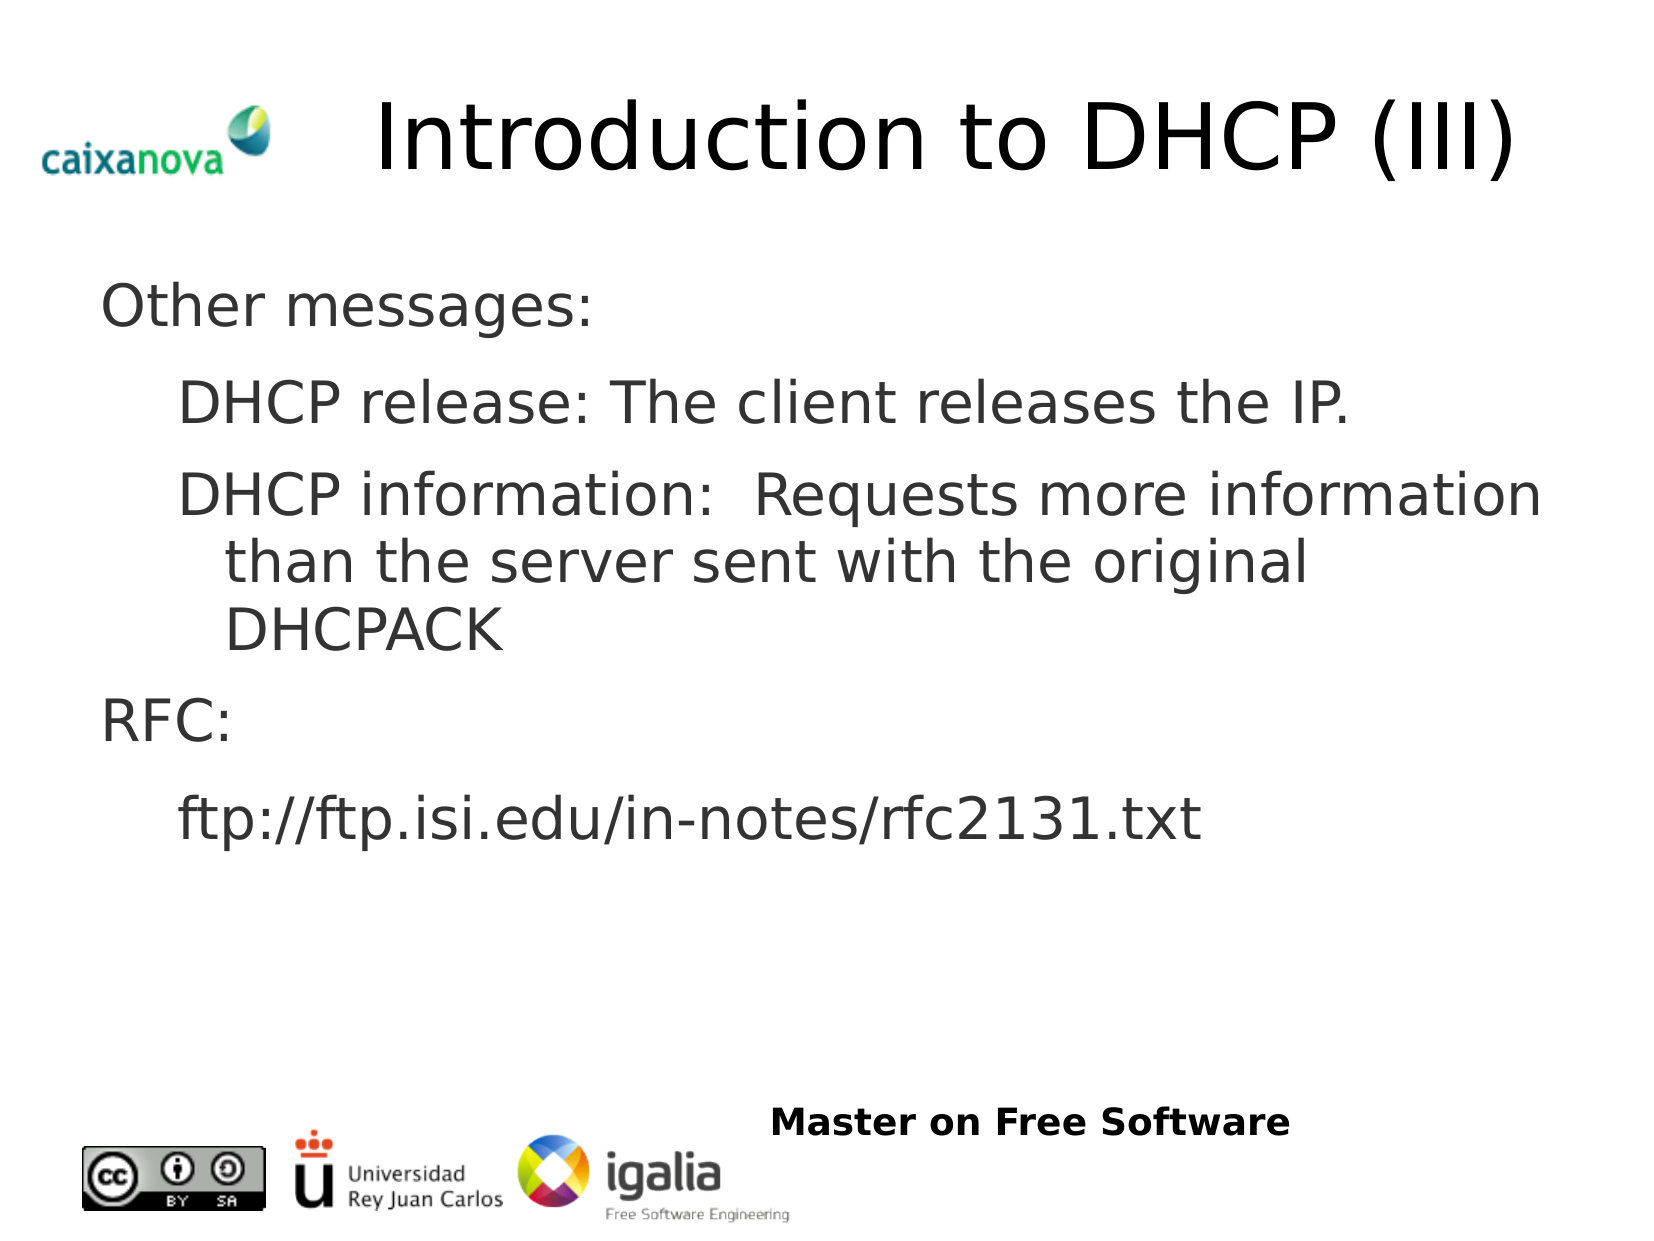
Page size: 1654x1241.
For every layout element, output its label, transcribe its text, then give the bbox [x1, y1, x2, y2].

title Introduction to DHCP (III) [295, 38, 1601, 237]
picture [295, 1121, 811, 1235]
picture [82, 1146, 266, 1211]
list Other messages: DHCP release: The client releases the IP. DHCP information: Requests more information than the server sent with the original DHCPACK RFC: ftp://ftp.isi.edu/in-notes/rfc2131.txt [82, 272, 1571, 1075]
picture [29, 73, 284, 207]
